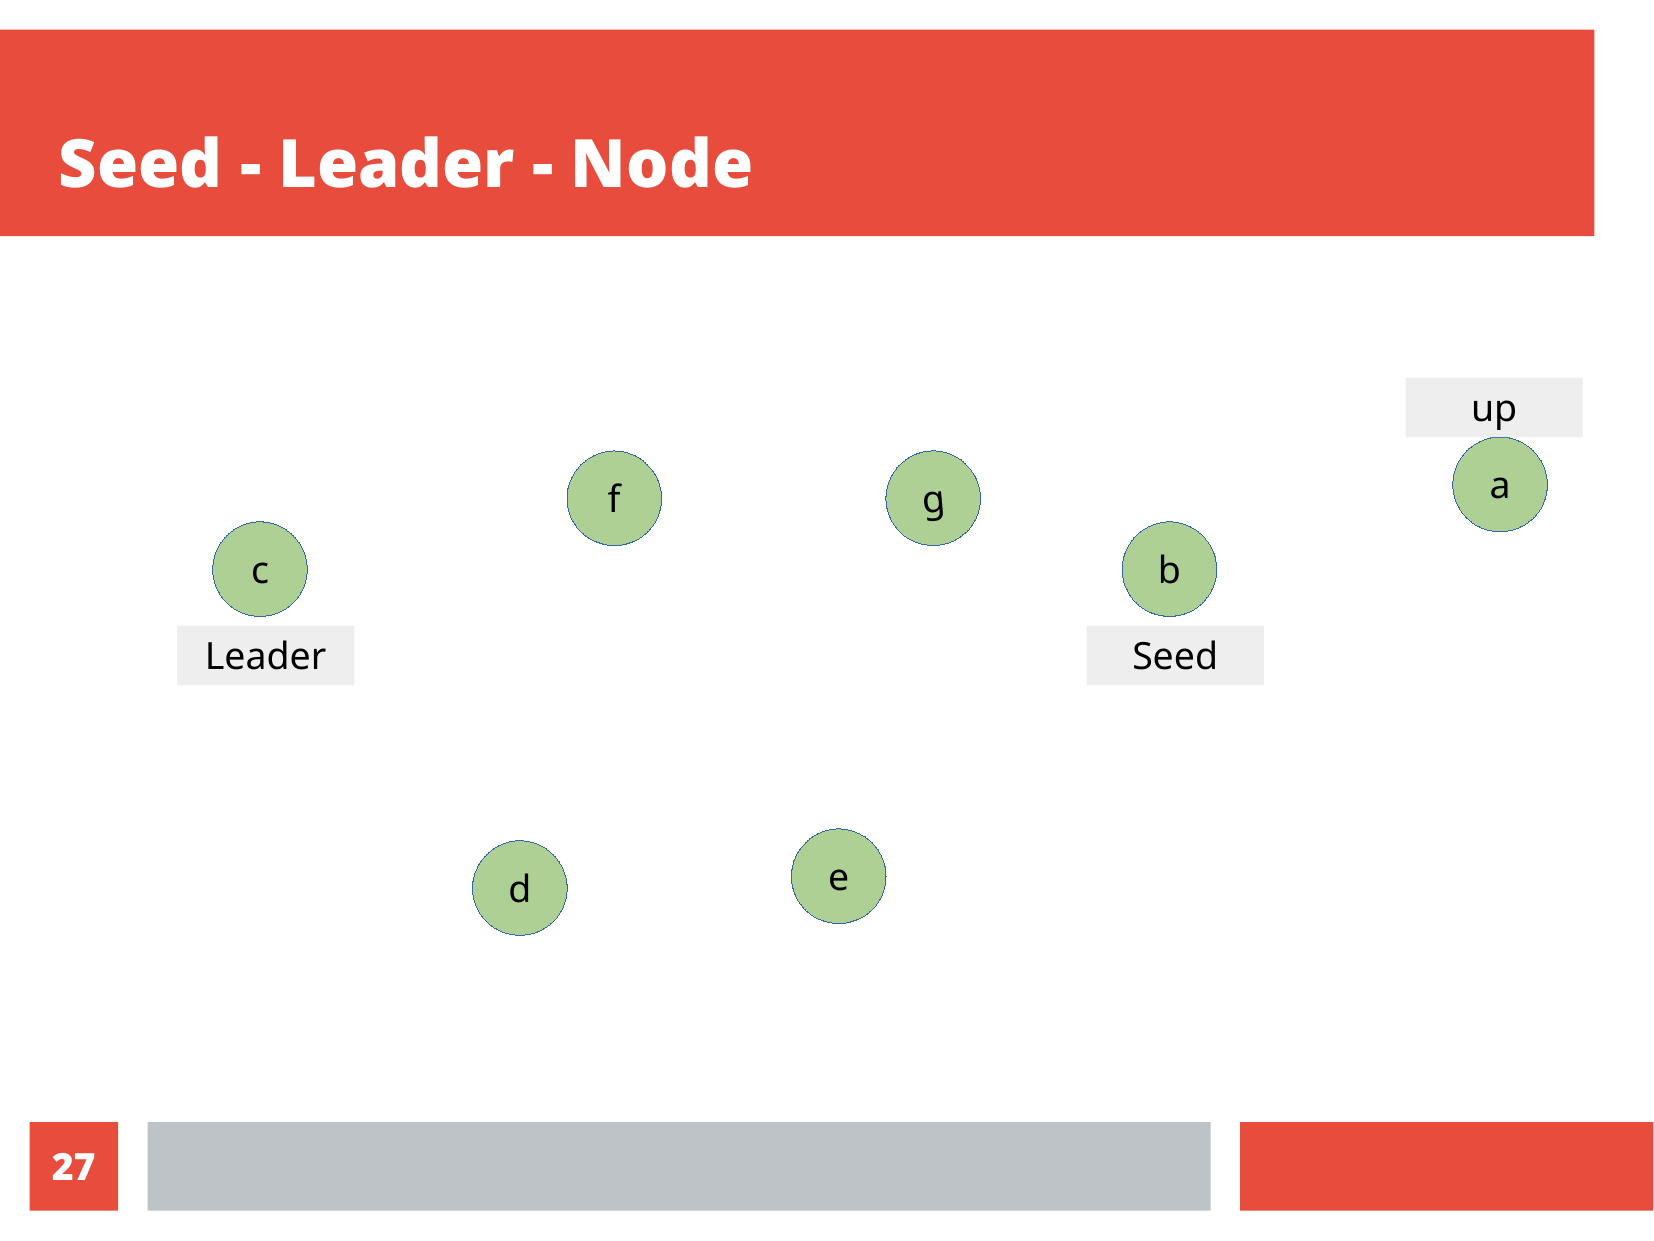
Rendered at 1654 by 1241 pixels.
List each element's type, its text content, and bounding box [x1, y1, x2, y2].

text_box g [885, 450, 981, 546]
text_box c [212, 521, 308, 617]
text_box e [791, 828, 887, 924]
text_box Seed [1086, 625, 1264, 686]
text_box b [1122, 521, 1217, 617]
text_box a [1452, 438, 1548, 532]
text_box d [472, 840, 568, 936]
text_box f [567, 450, 662, 546]
text_box up [1405, 377, 1583, 438]
text_box Leader [177, 625, 355, 686]
title Seed - Leader - Node [59, 59, 1595, 207]
